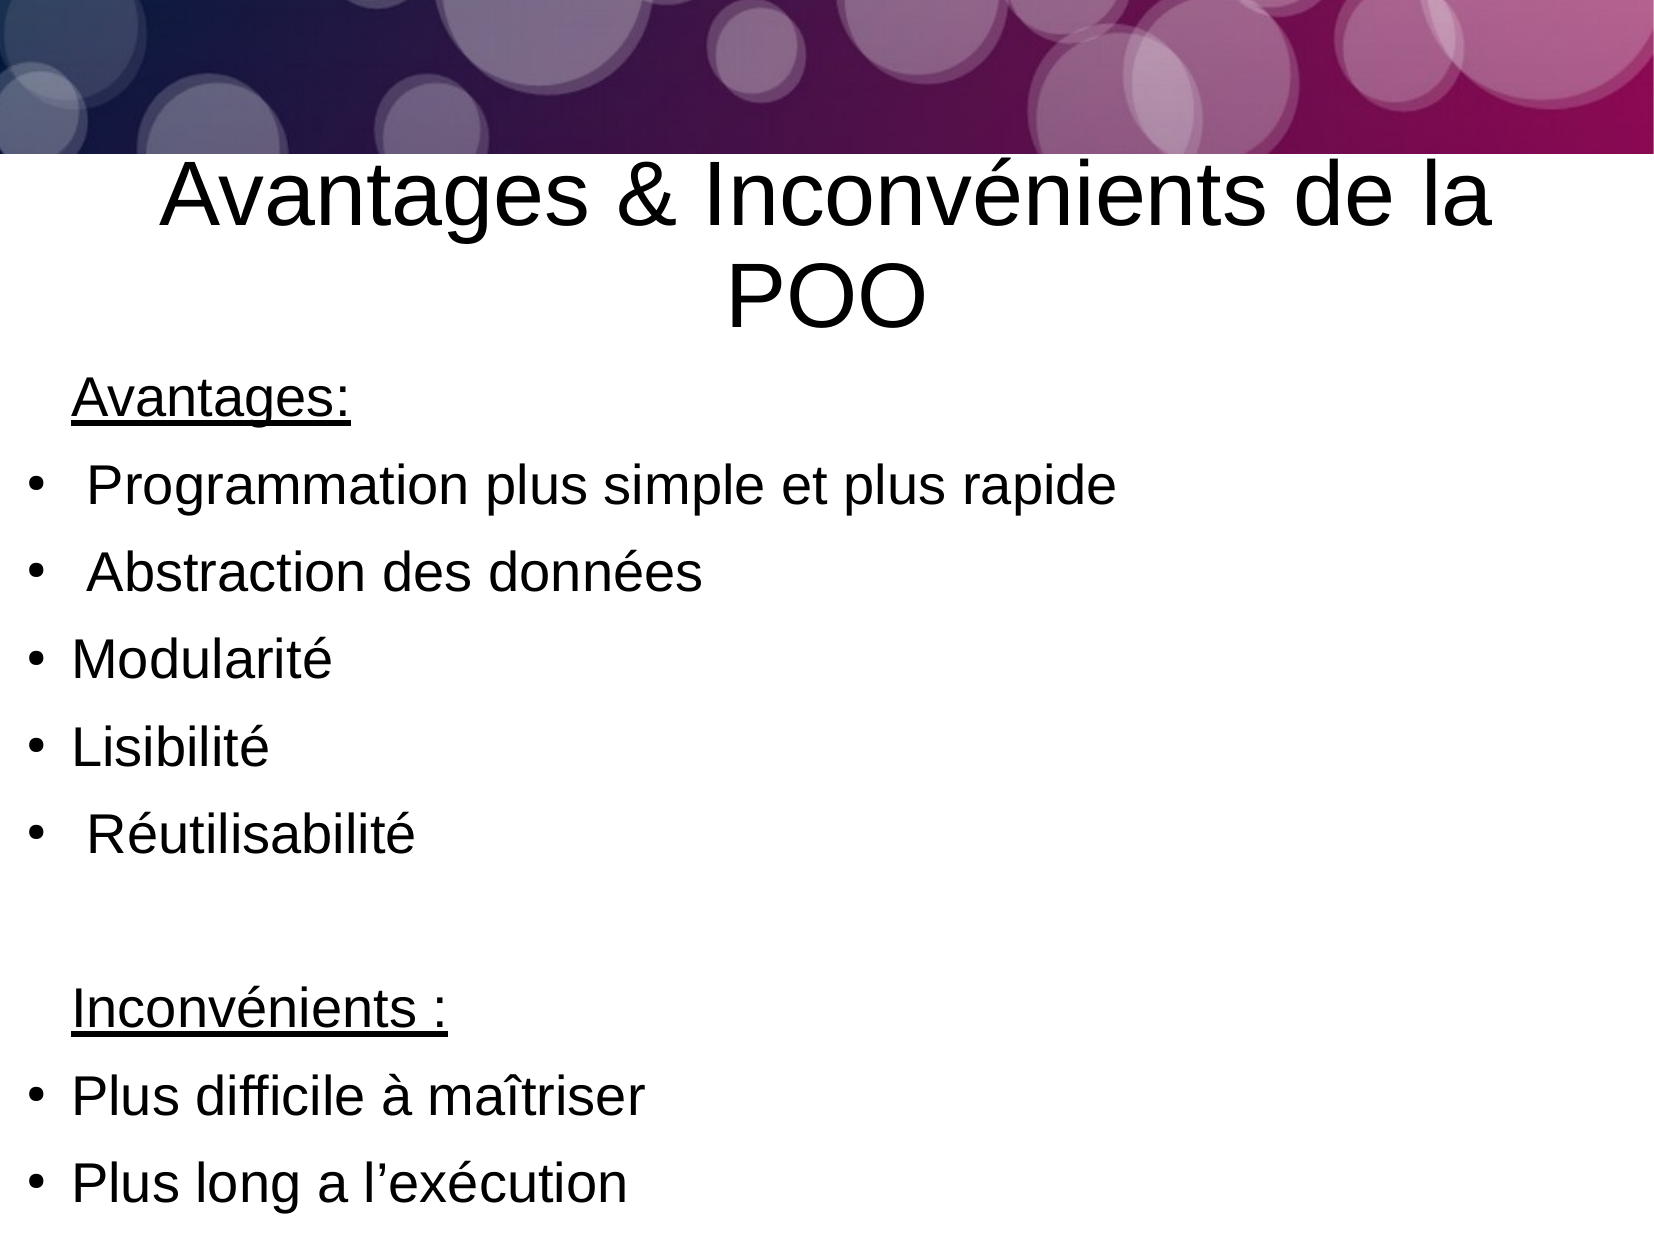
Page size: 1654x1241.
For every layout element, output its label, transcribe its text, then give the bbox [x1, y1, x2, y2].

title Avantages & Inconvénients de la POO [82, 142, 1571, 348]
picture [0, 0, 1654, 154]
list Avantages: Programmation plus simple et plus rapide Abstraction des données Modularité Lisibilité Réutilisabilité Inconvénients : Plus difficile à maîtriser Plus long a l’exécution [11, 366, 1630, 1217]
